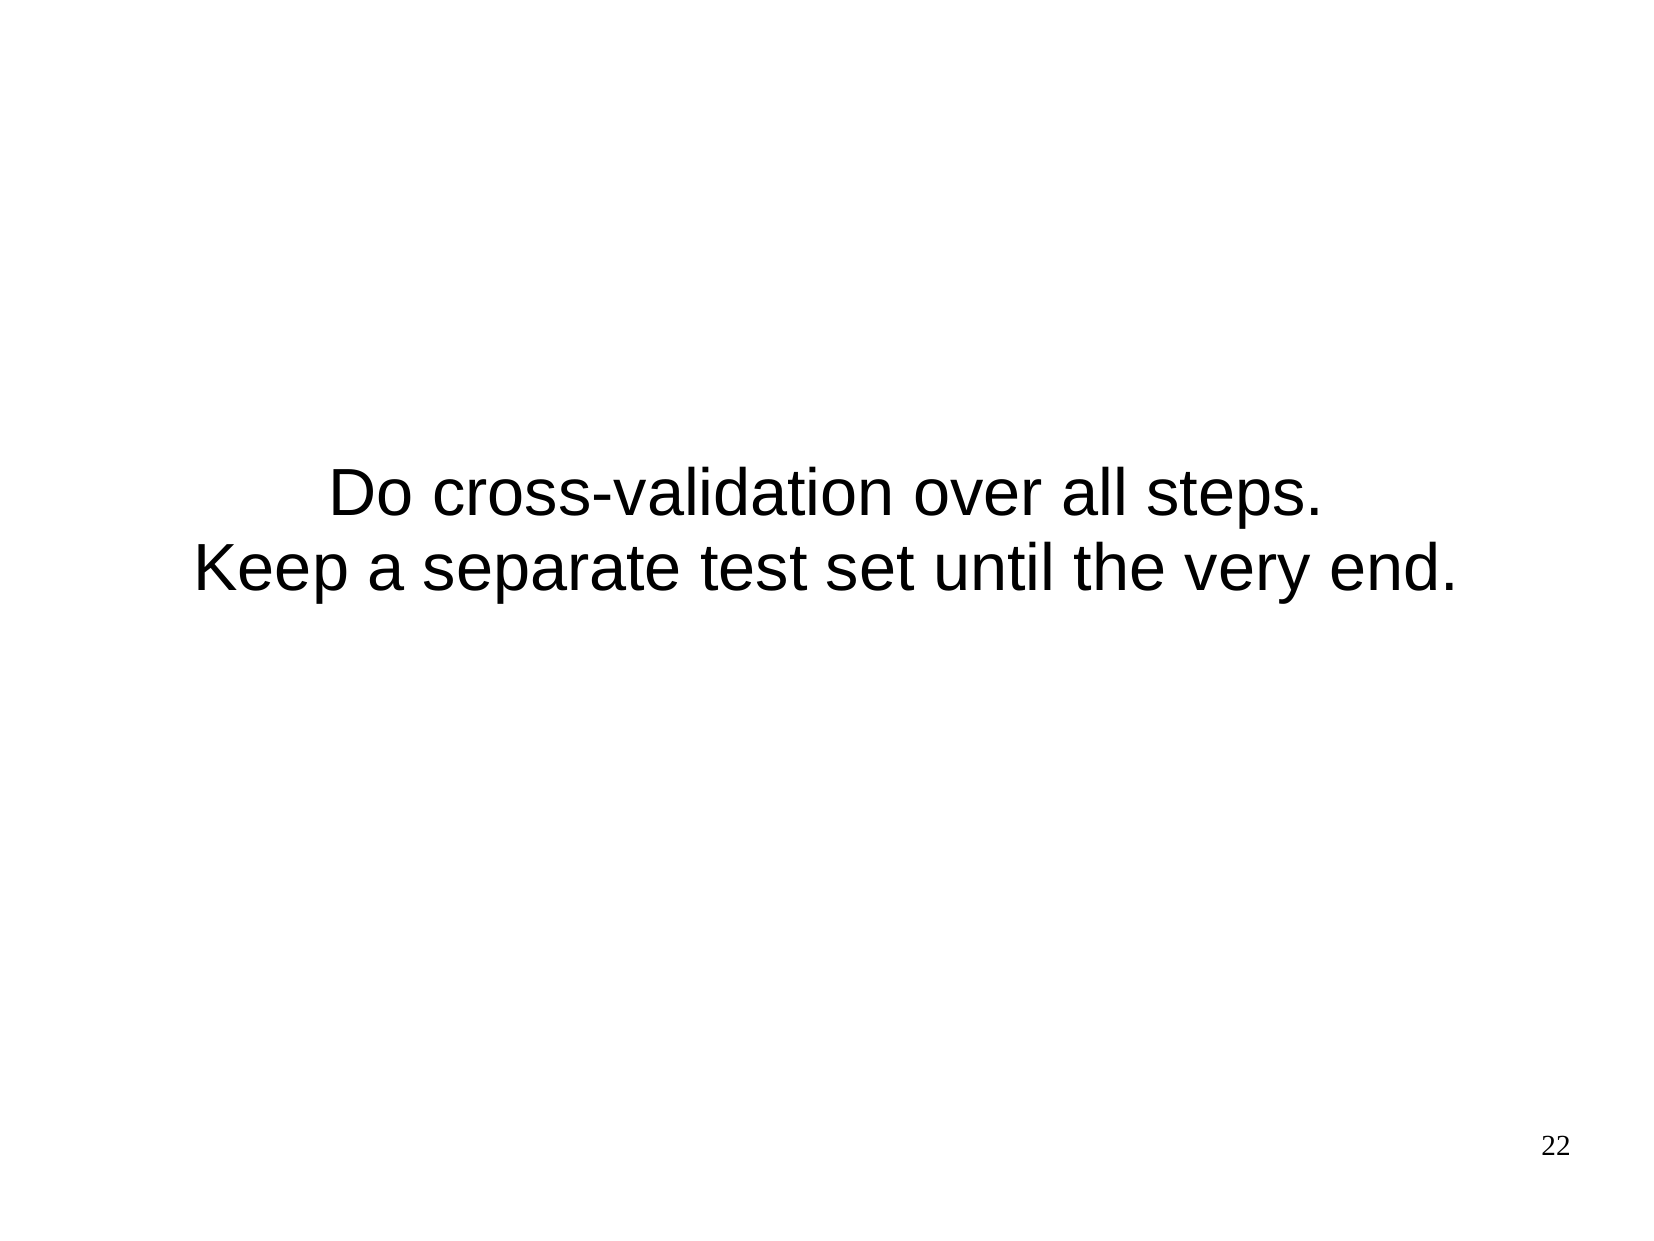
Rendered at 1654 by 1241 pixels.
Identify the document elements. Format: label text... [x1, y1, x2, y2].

subtitle Do cross-validation over all steps. Keep a separate test set until the very end. [82, 49, 1571, 1010]
